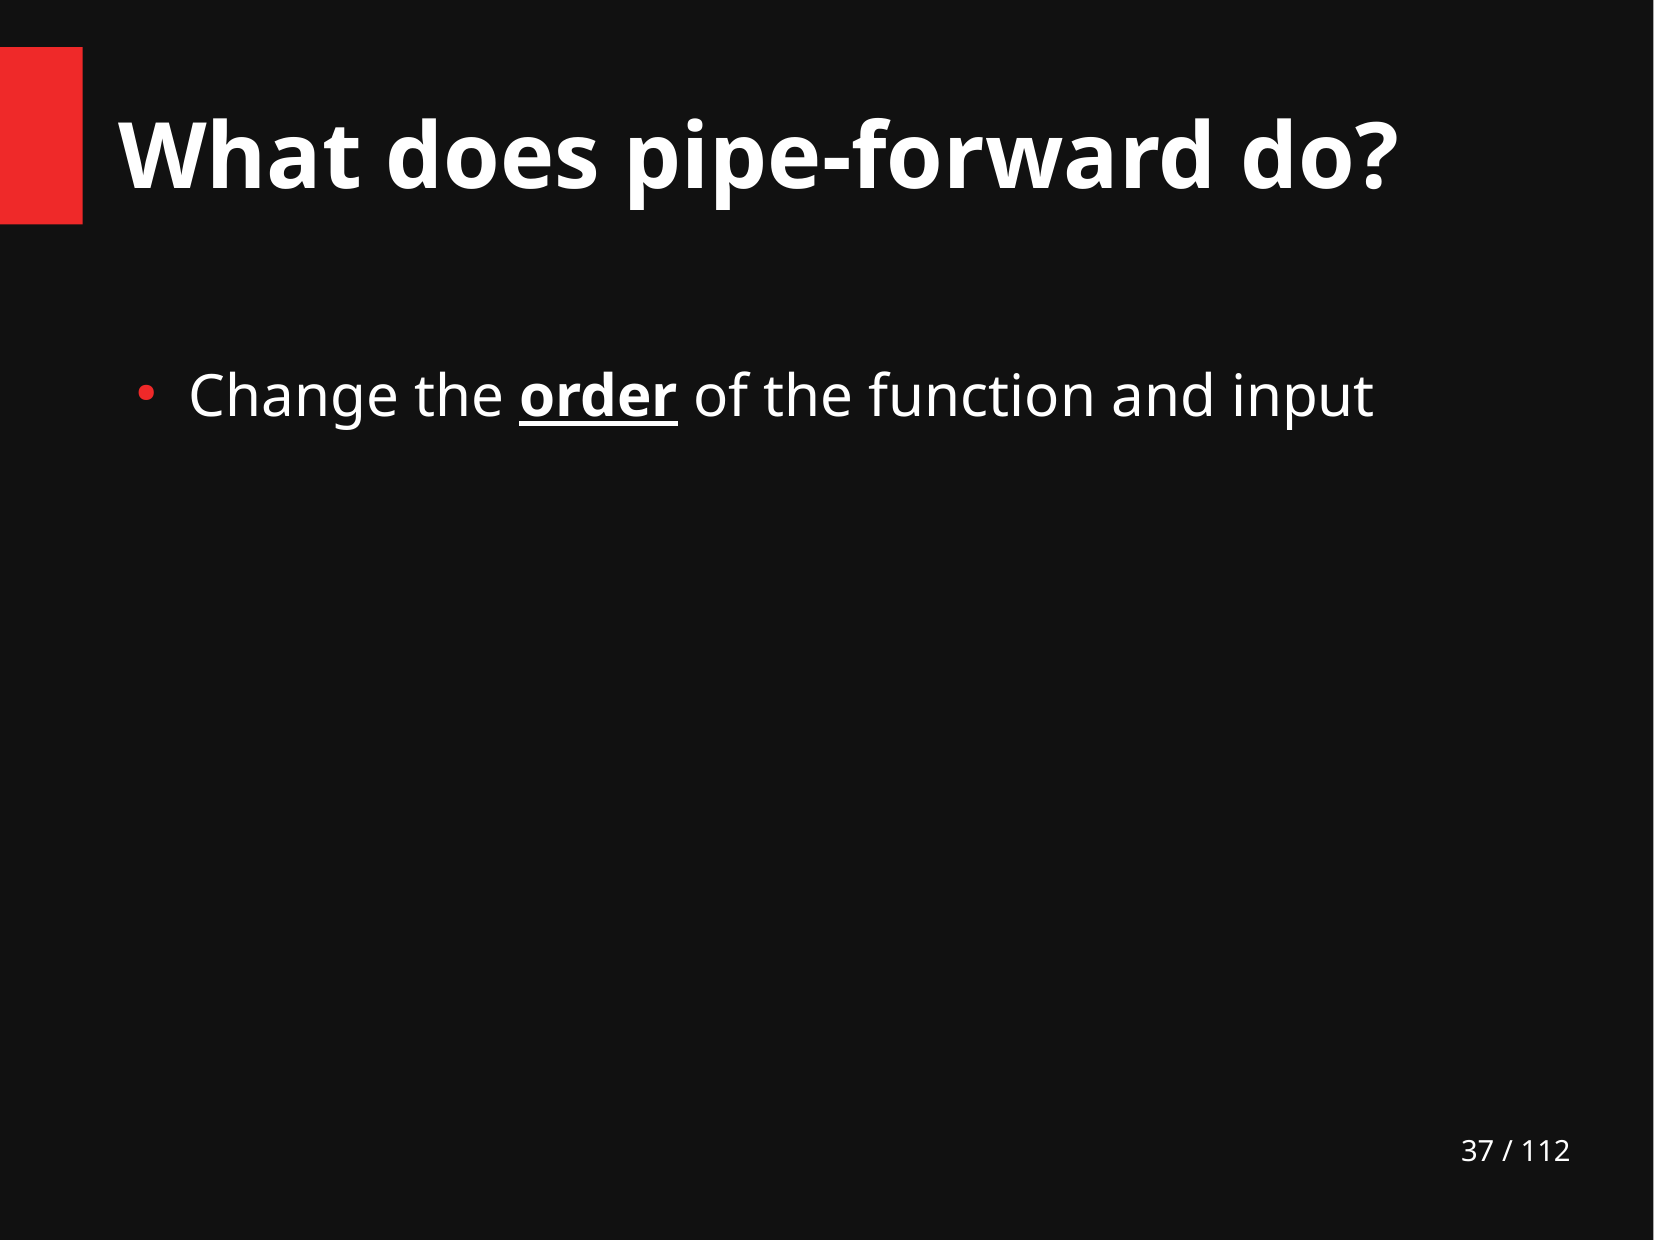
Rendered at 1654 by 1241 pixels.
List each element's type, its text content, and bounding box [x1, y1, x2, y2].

title What does pipe-forward do? [118, 49, 1571, 257]
list Change the order of the function and input [118, 354, 1536, 1074]
